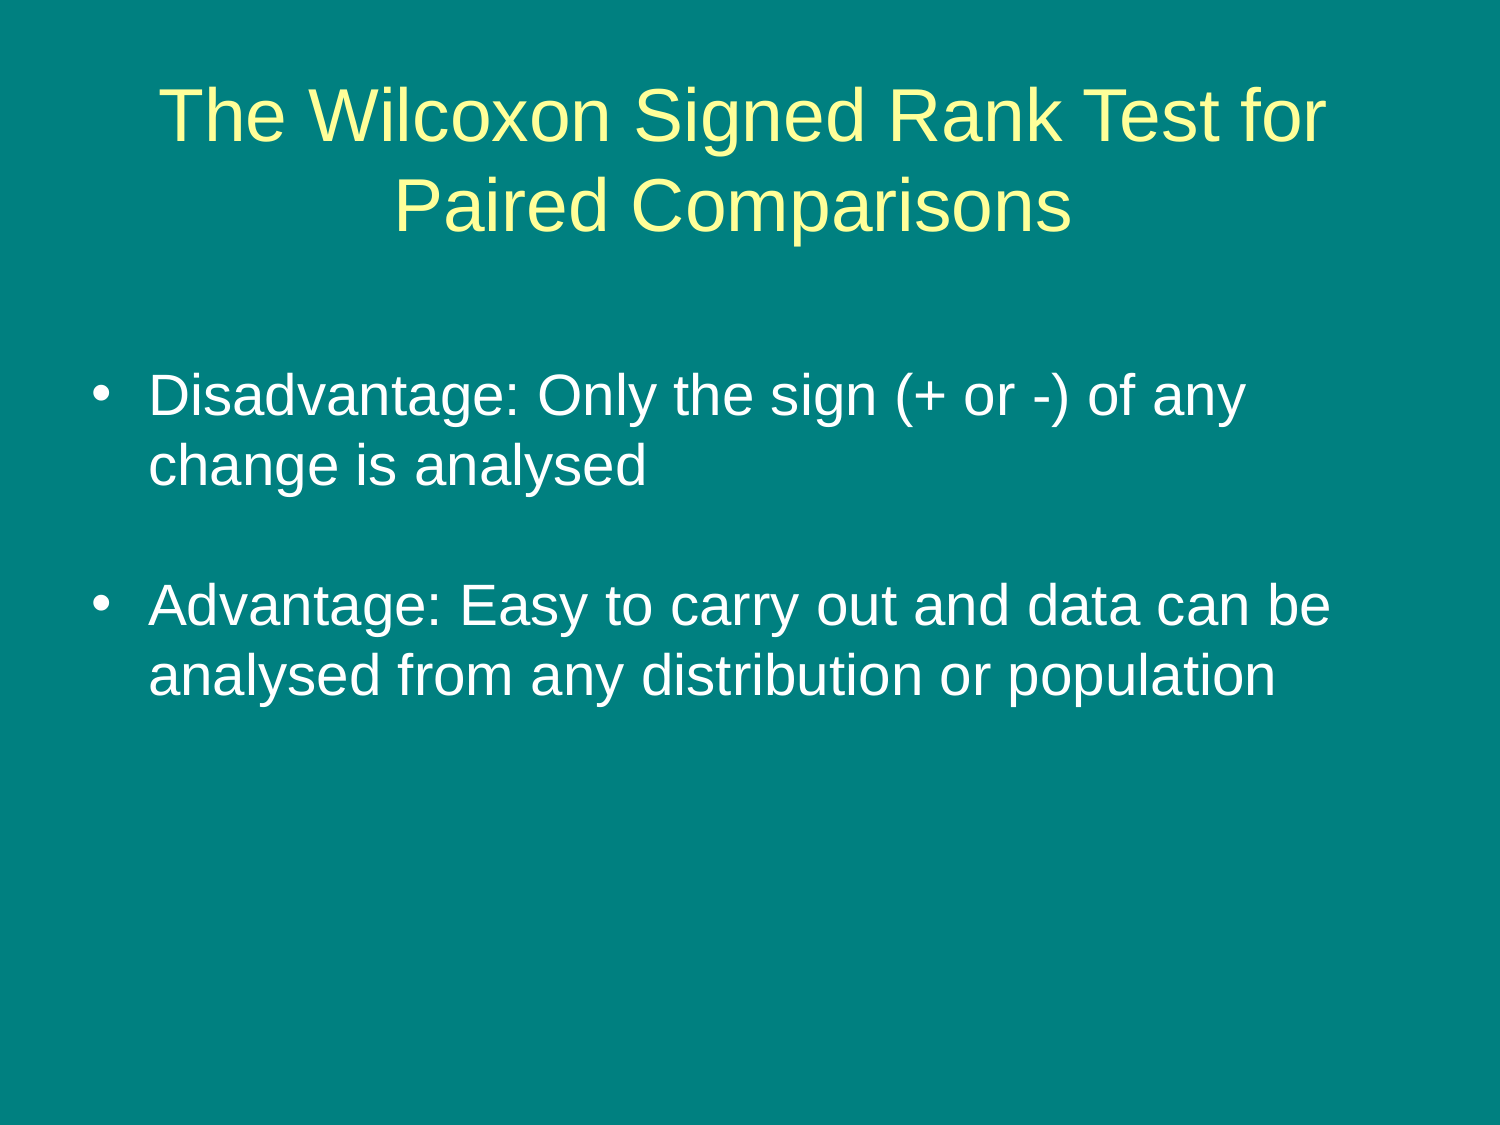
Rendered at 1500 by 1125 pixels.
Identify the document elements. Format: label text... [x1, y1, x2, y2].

title The Wilcoxon Signed Rank Test for Paired Comparisons [50, 62, 1438, 250]
list Disadvantage: Only the sign (+ or -) of any change is analysed Advantage: Easy to carry out and data can be analysed from any distribution or population [76, 350, 1413, 965]
